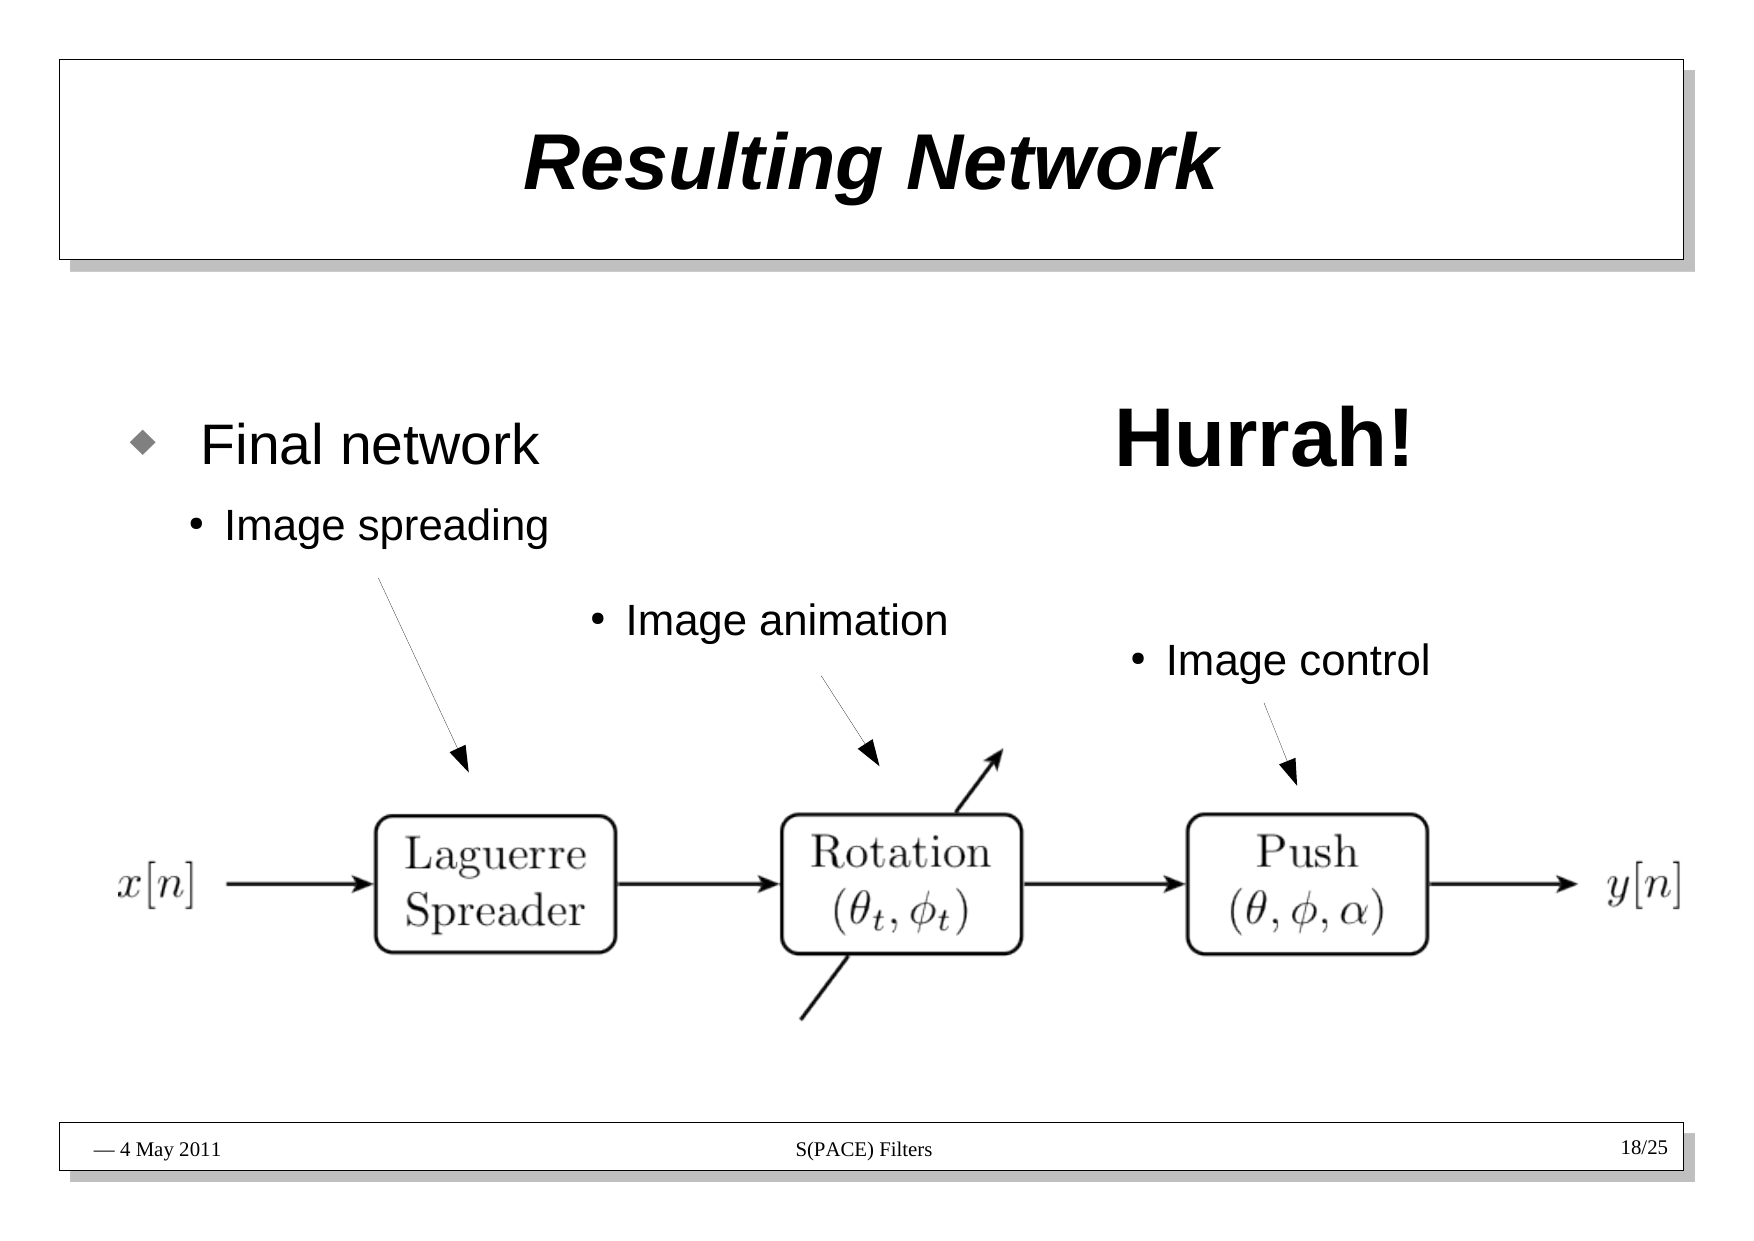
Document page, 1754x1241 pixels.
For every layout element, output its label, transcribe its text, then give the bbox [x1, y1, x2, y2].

list Final network [118, 413, 1682, 710]
text_box Image animation [519, 595, 950, 645]
text_box Image control [1059, 635, 1432, 685]
text_box Hurrah! [1114, 391, 1416, 485]
picture [118, 747, 1682, 1023]
text_box Image spreading [117, 500, 551, 550]
title Resulting Network [59, 59, 1684, 266]
